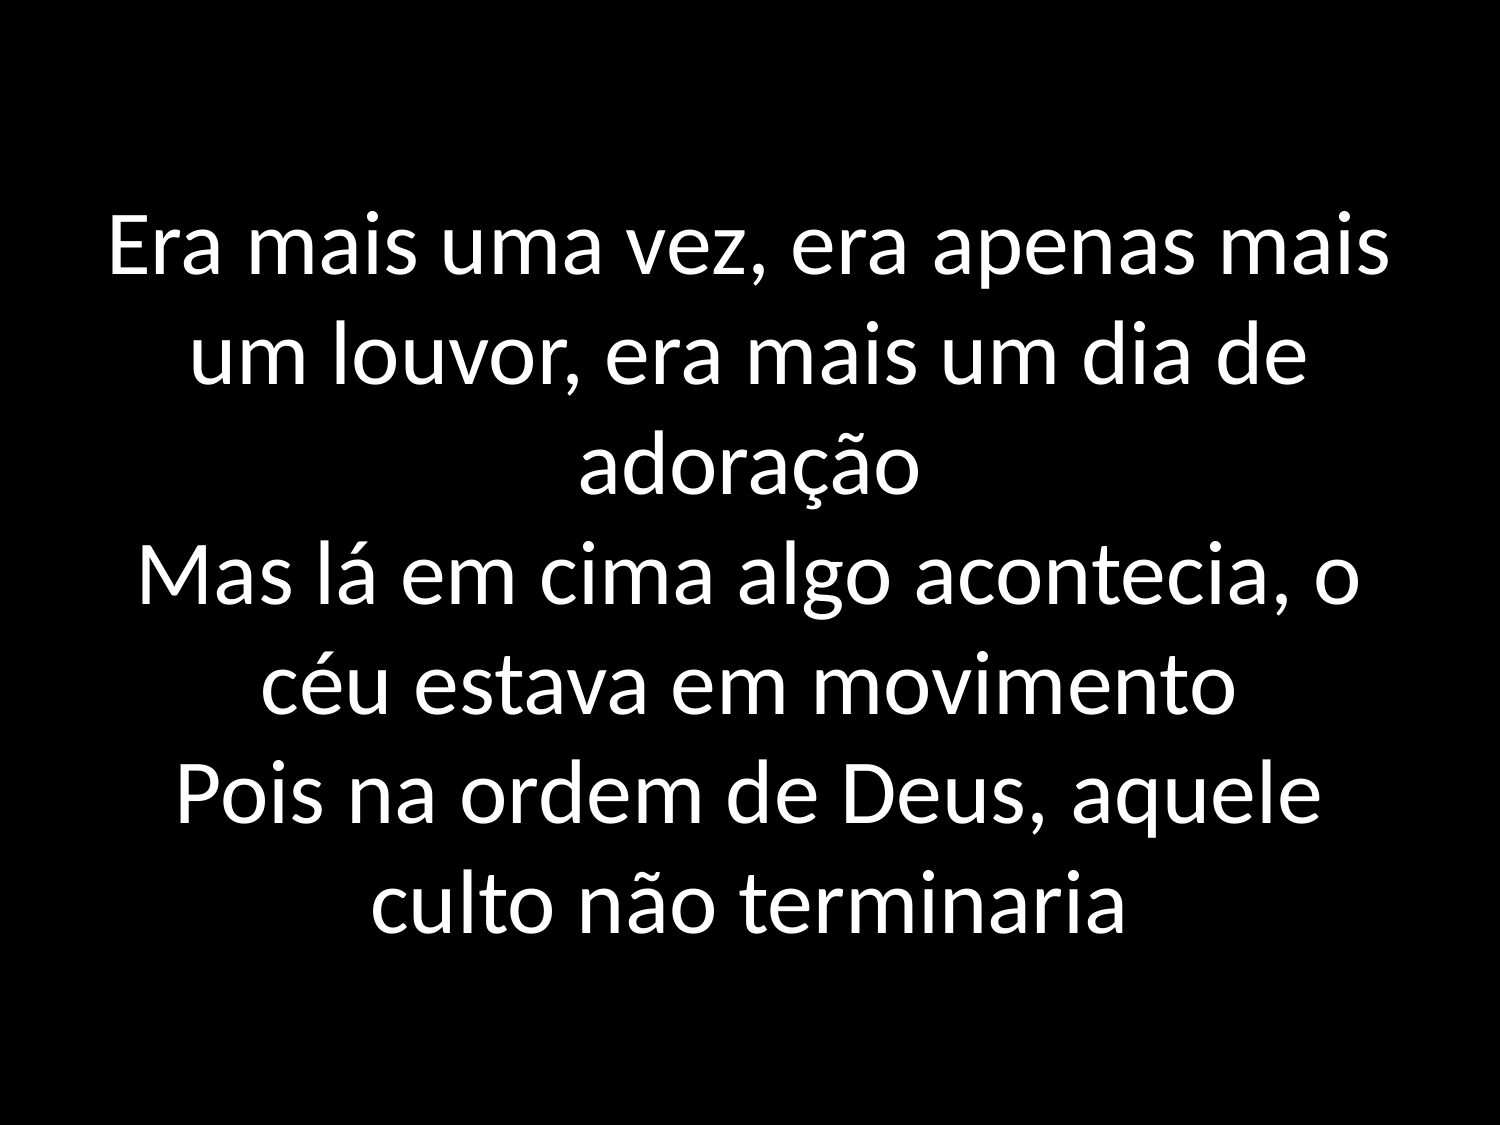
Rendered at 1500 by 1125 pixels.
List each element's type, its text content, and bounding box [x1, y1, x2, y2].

title Era mais uma vez, era apenas mais um louvor, era mais um dia de adoração Mas lá em cima algo acontecia, o céu estava em movimento Pois na ordem de Deus, aquele culto não terminaria [58, 45, 1442, 1090]
